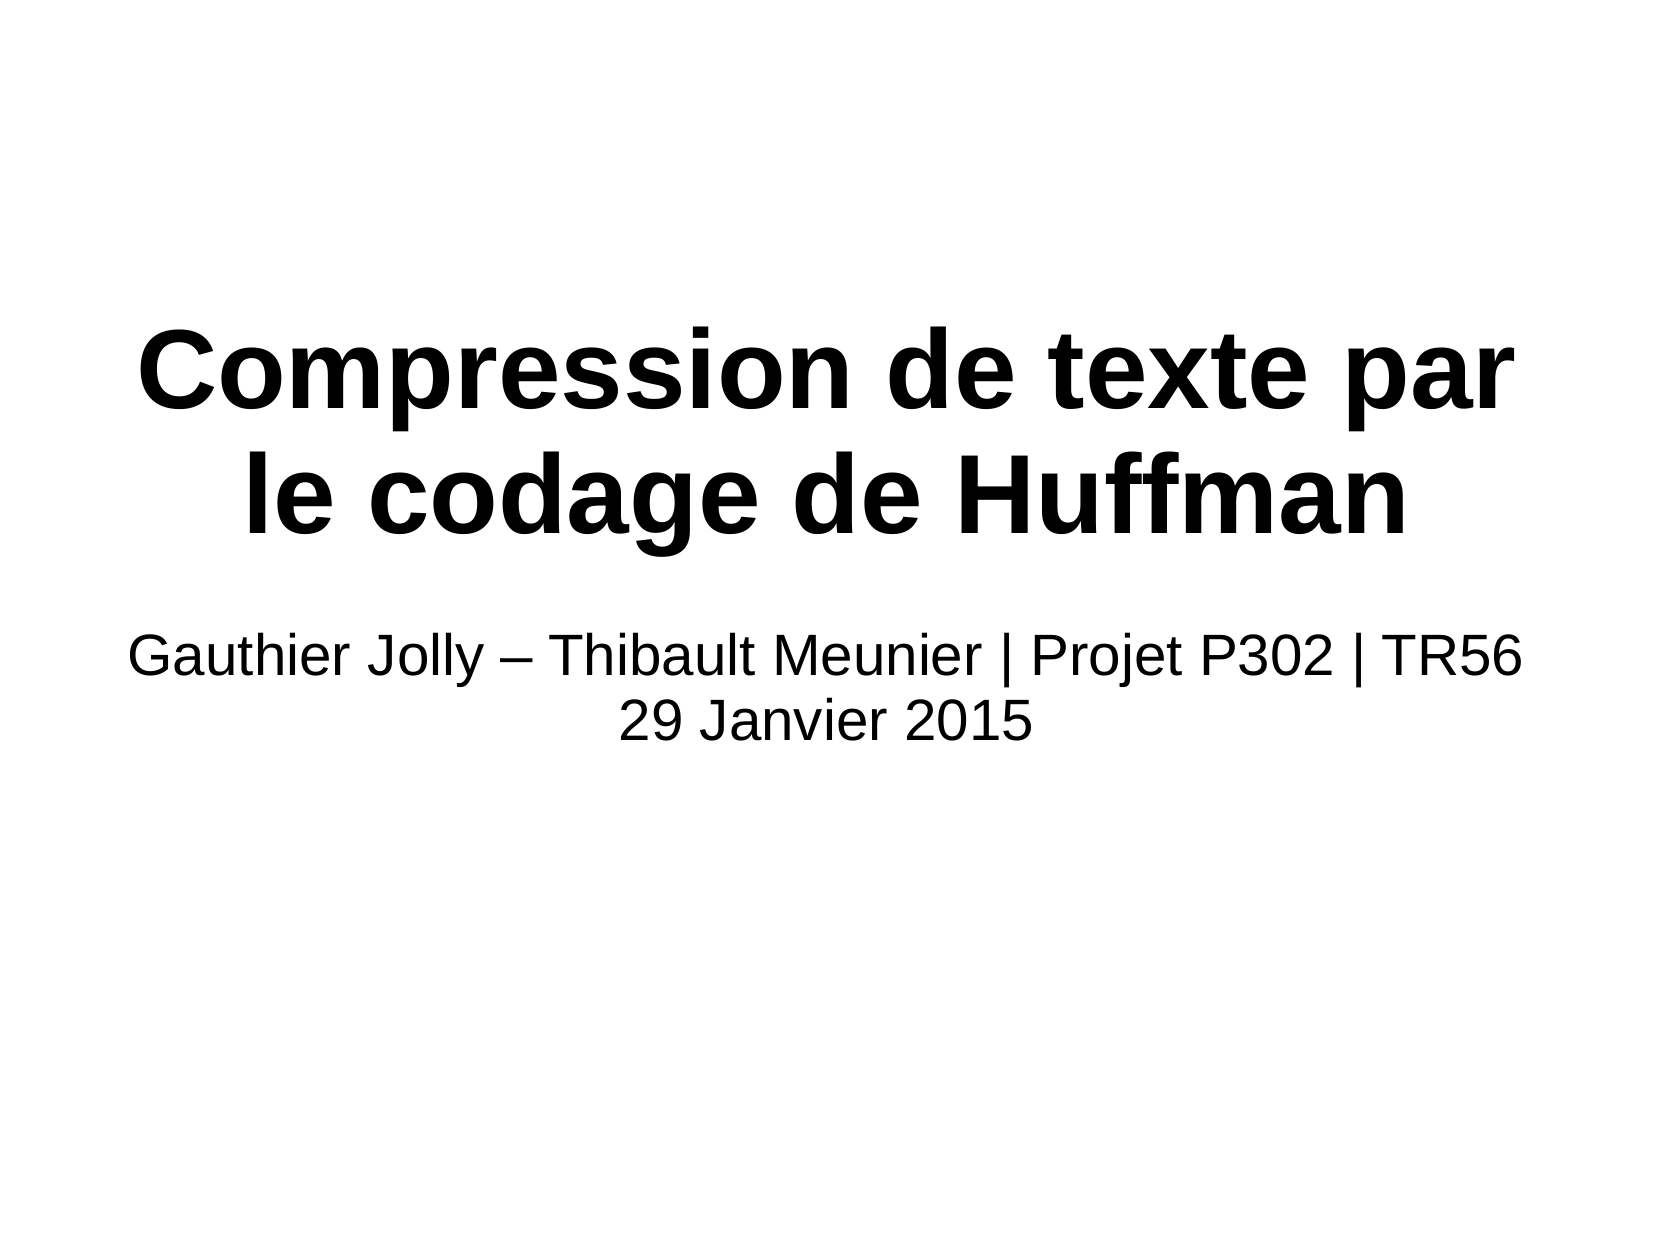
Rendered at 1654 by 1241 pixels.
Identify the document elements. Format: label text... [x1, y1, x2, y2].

subtitle Compression de texte par le codage de Huffman Gauthier Jolly – Thibault Meunier | Projet P302 | TR56 29 Janvier 2015 [82, 49, 1571, 1010]
